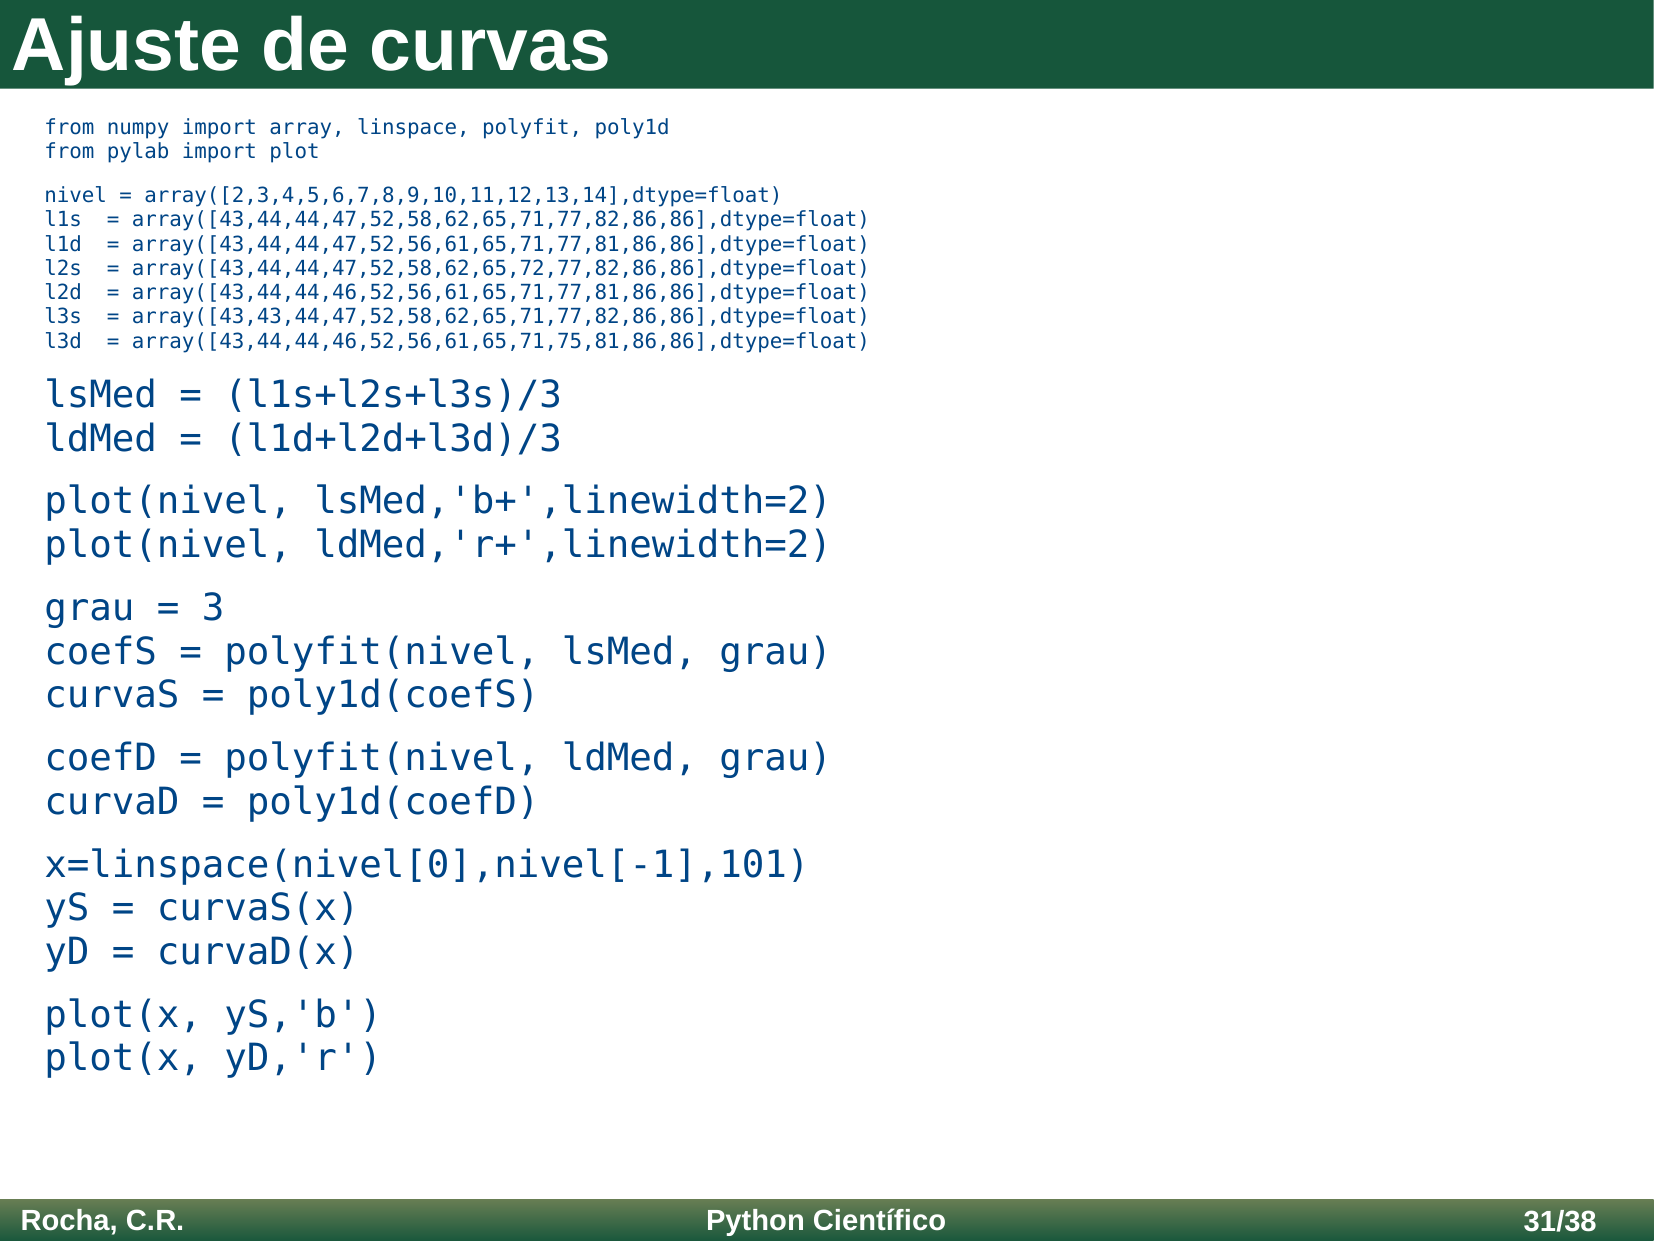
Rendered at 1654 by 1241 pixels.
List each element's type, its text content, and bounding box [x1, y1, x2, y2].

text_box from numpy import array, linspace, polyfit, poly1d from pylab import plot nivel = array([2,3,4,5,6,7,8,9,10,11,12,13,14],dtype=float) l1s = array([43,44,44,47,52,58,62,65,71,77,82,86,86],dtype=float) l1d = array([43,44,44,47,52,56,61,65,71,77,81,86,86],dtype=float) l2s = array([43,44,44,47,52,58,62,65,72,77,82,86,86],dtype=float) l2d = array([43,44,44,46,52,56,61,65,71,77,81,86,86],dtype=float) l3s = array([43,43,44,47,52,58,62,65,71,77,82,86,86],dtype=float) l3d = array([43,44,44,46,52,56,61,65,71,75,81,86,86],dtype=float) lsMed = (l1s+l2s+l3s)/3 ldMed = (l1d+l2d+l3d)/3 plot(nivel, lsMed,'b+',linewidth=2) plot(nivel, ldMed,'r+',linewidth=2) grau = 3 coefS = polyfit(nivel, lsMed, grau) curvaS = poly1d(coefS) coefD = polyfit(nivel, ldMed, grau) curvaD = poly1d(coefD) x=linspace(nivel[0],nivel[-1],101) yS = curvaS(x) yD = curvaD(x) plot(x, yS,'b') plot(x, yD,'r') [29, 107, 1565, 1152]
title Ajuste de curvas [11, 0, 1625, 89]
